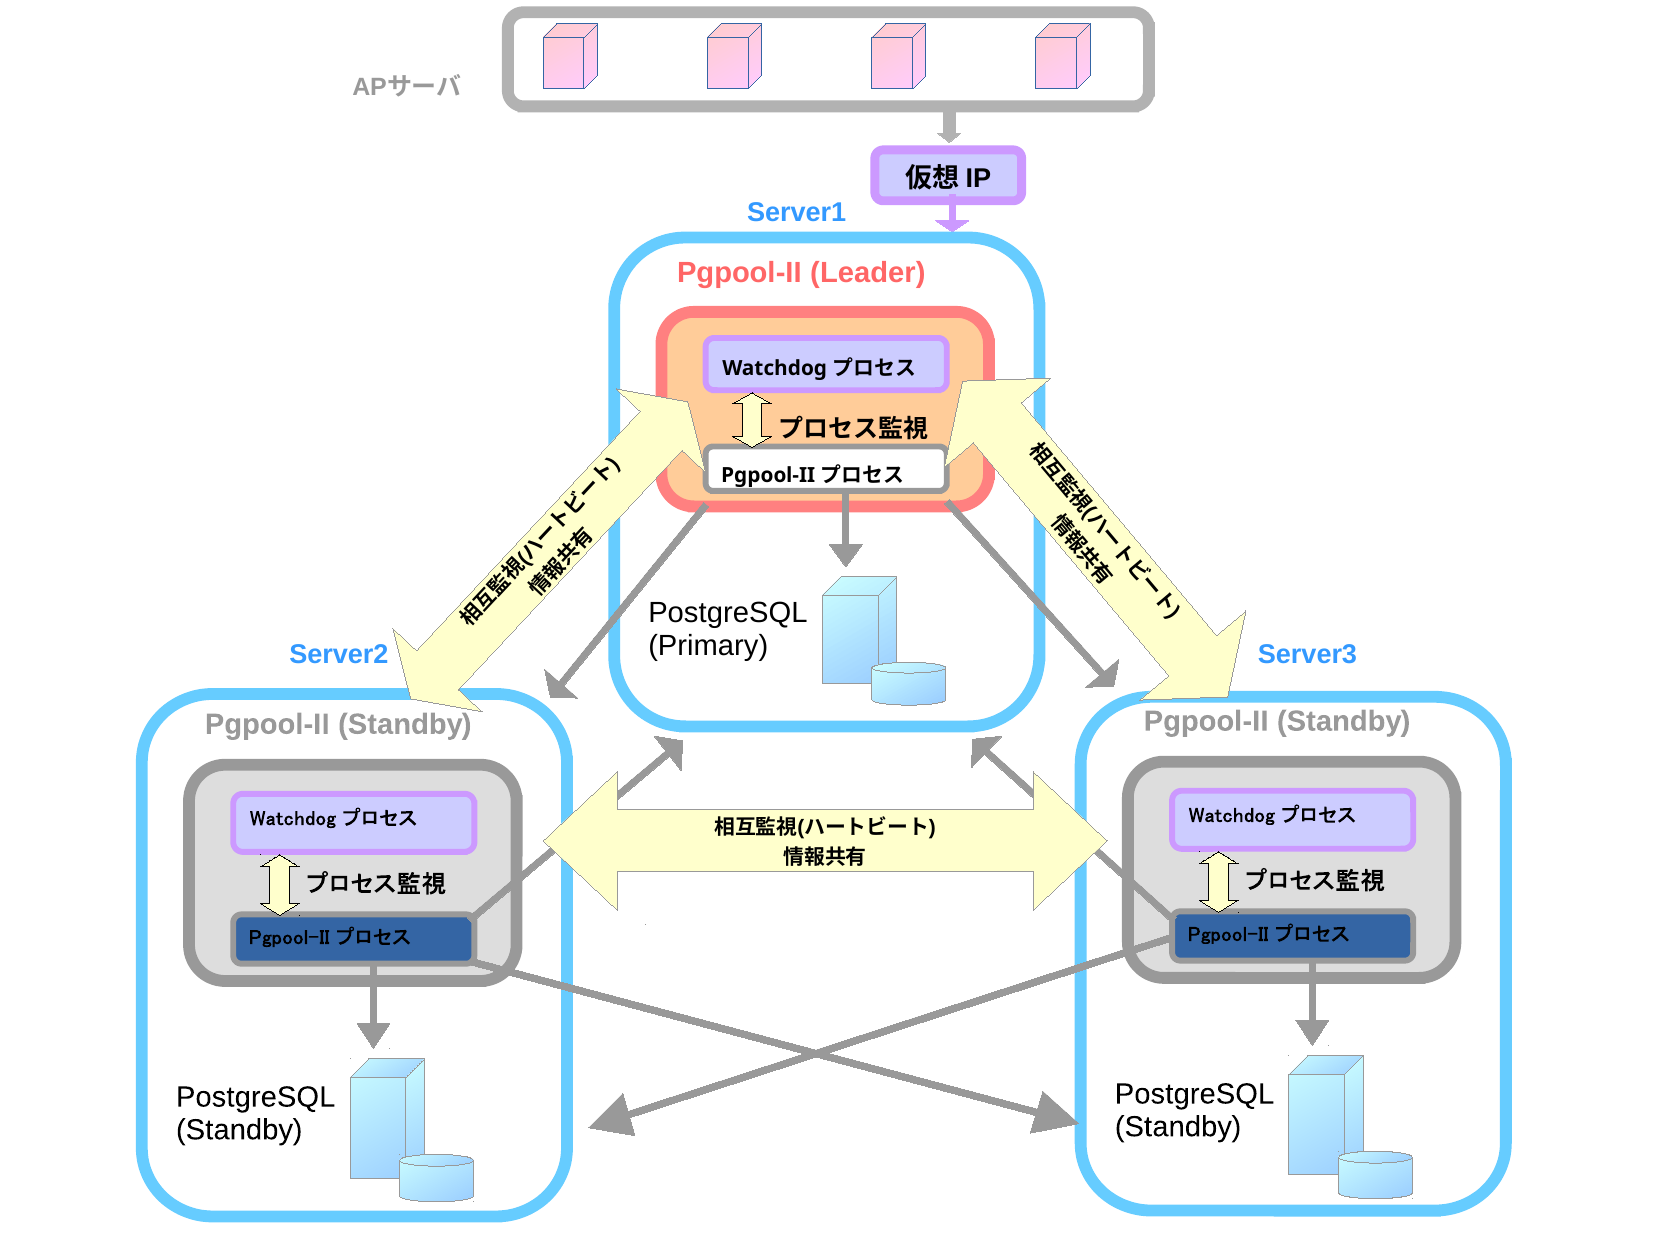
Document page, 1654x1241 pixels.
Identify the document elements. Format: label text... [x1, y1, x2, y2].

text_box [822, 576, 946, 706]
text_box [1035, 23, 1091, 89]
text_box [377, 718, 394, 735]
text_box [196, 1090, 211, 1107]
text_box [1199, 714, 1216, 731]
text_box [244, 717, 259, 740]
text_box [297, 1086, 318, 1113]
text_box Server1 [732, 189, 883, 231]
text_box [214, 1123, 230, 1140]
text_box [247, 1118, 261, 1140]
text_box [1262, 710, 1267, 731]
text_box [278, 1123, 293, 1146]
text_box [252, 1090, 261, 1107]
text_box Pgpool-II プロセス [706, 450, 928, 535]
text_box 仮想 IP [874, 149, 1022, 201]
text_box [297, 712, 302, 734]
text_box [321, 1086, 335, 1107]
text_box [1182, 714, 1198, 737]
text_box [1217, 1083, 1234, 1104]
text_box [226, 1087, 235, 1107]
text_box [928, 444, 1119, 688]
text_box [461, 712, 471, 740]
text_box [323, 713, 328, 734]
text_box [395, 718, 410, 734]
text_box [225, 718, 241, 740]
text_box [446, 718, 463, 740]
text_box [278, 718, 295, 735]
text_box [235, 1090, 250, 1113]
text_box Pgpool-II (Leader) [662, 248, 969, 302]
text_box [206, 713, 224, 734]
text_box [1170, 1120, 1183, 1137]
text_box [339, 712, 348, 740]
text_box [1351, 709, 1366, 731]
text_box [1287, 710, 1305, 731]
text_box [1174, 1087, 1188, 1110]
text_box [829, 490, 863, 567]
text_box [1125, 1115, 1143, 1137]
text_box APサーバ [337, 59, 579, 107]
text_box [1151, 1087, 1165, 1104]
text_box [543, 23, 598, 89]
text_box [1288, 1055, 1413, 1199]
text_box [935, 194, 969, 231]
text_box [350, 1058, 474, 1202]
text_box [1202, 1115, 1217, 1137]
text_box [937, 106, 961, 143]
text_box [1306, 711, 1333, 731]
text_box [315, 713, 320, 734]
text_box Server2 [274, 631, 405, 680]
text_box プロセス監視 [764, 400, 962, 487]
text_box [261, 1090, 276, 1107]
text_box [661, 311, 989, 469]
text_box [1191, 1087, 1200, 1104]
text_box 相互監視(ハートビート) 情報共有 [392, 388, 706, 712]
text_box [205, 1120, 214, 1140]
text_box [260, 718, 277, 735]
text_box [971, 736, 1033, 798]
text_box [177, 1118, 186, 1146]
text_box [1186, 1115, 1200, 1137]
text_box [1254, 710, 1259, 731]
text_box [412, 712, 427, 735]
text_box [212, 1090, 226, 1107]
text_box [178, 1086, 194, 1107]
text_box PostgreSQL (Primary) [633, 588, 823, 670]
text_box [1260, 1083, 1274, 1104]
text_box [1385, 715, 1402, 737]
text_box [231, 1123, 245, 1140]
text_box 相互監視(ハートビート) 情報共有 [543, 771, 1108, 911]
text_box [1117, 1083, 1133, 1104]
text_box [348, 713, 367, 735]
text_box [189, 761, 1456, 1136]
text_box [292, 1118, 301, 1146]
text_box [1278, 709, 1287, 737]
text_box Watchdog プロセス [707, 343, 946, 428]
text_box [544, 452, 709, 699]
text_box [1236, 1083, 1257, 1109]
text_box [1164, 714, 1180, 737]
text_box Server3 [1243, 631, 1373, 680]
text_box 相互監視(ハートビート) 情報共有 [944, 378, 1246, 701]
text_box [1217, 714, 1234, 731]
text_box [430, 712, 446, 735]
text_box [186, 1118, 204, 1140]
text_box [264, 1118, 278, 1140]
text_box [1236, 709, 1241, 731]
text_box [1200, 1087, 1215, 1104]
text_box [1400, 709, 1409, 737]
text_box [367, 714, 377, 734]
text_box [278, 1086, 296, 1107]
text_box [707, 23, 762, 89]
text_box [1116, 1115, 1125, 1143]
text_box [1153, 1120, 1169, 1137]
text_box [1217, 1120, 1232, 1143]
text_box [1165, 1084, 1174, 1104]
text_box [1369, 709, 1385, 731]
text_box [1334, 714, 1349, 731]
text_box [871, 23, 926, 89]
text_box [618, 736, 683, 800]
text_box [1231, 1115, 1240, 1143]
text_box [1135, 1087, 1150, 1104]
text_box [1144, 1117, 1152, 1137]
text_box [1145, 710, 1163, 731]
